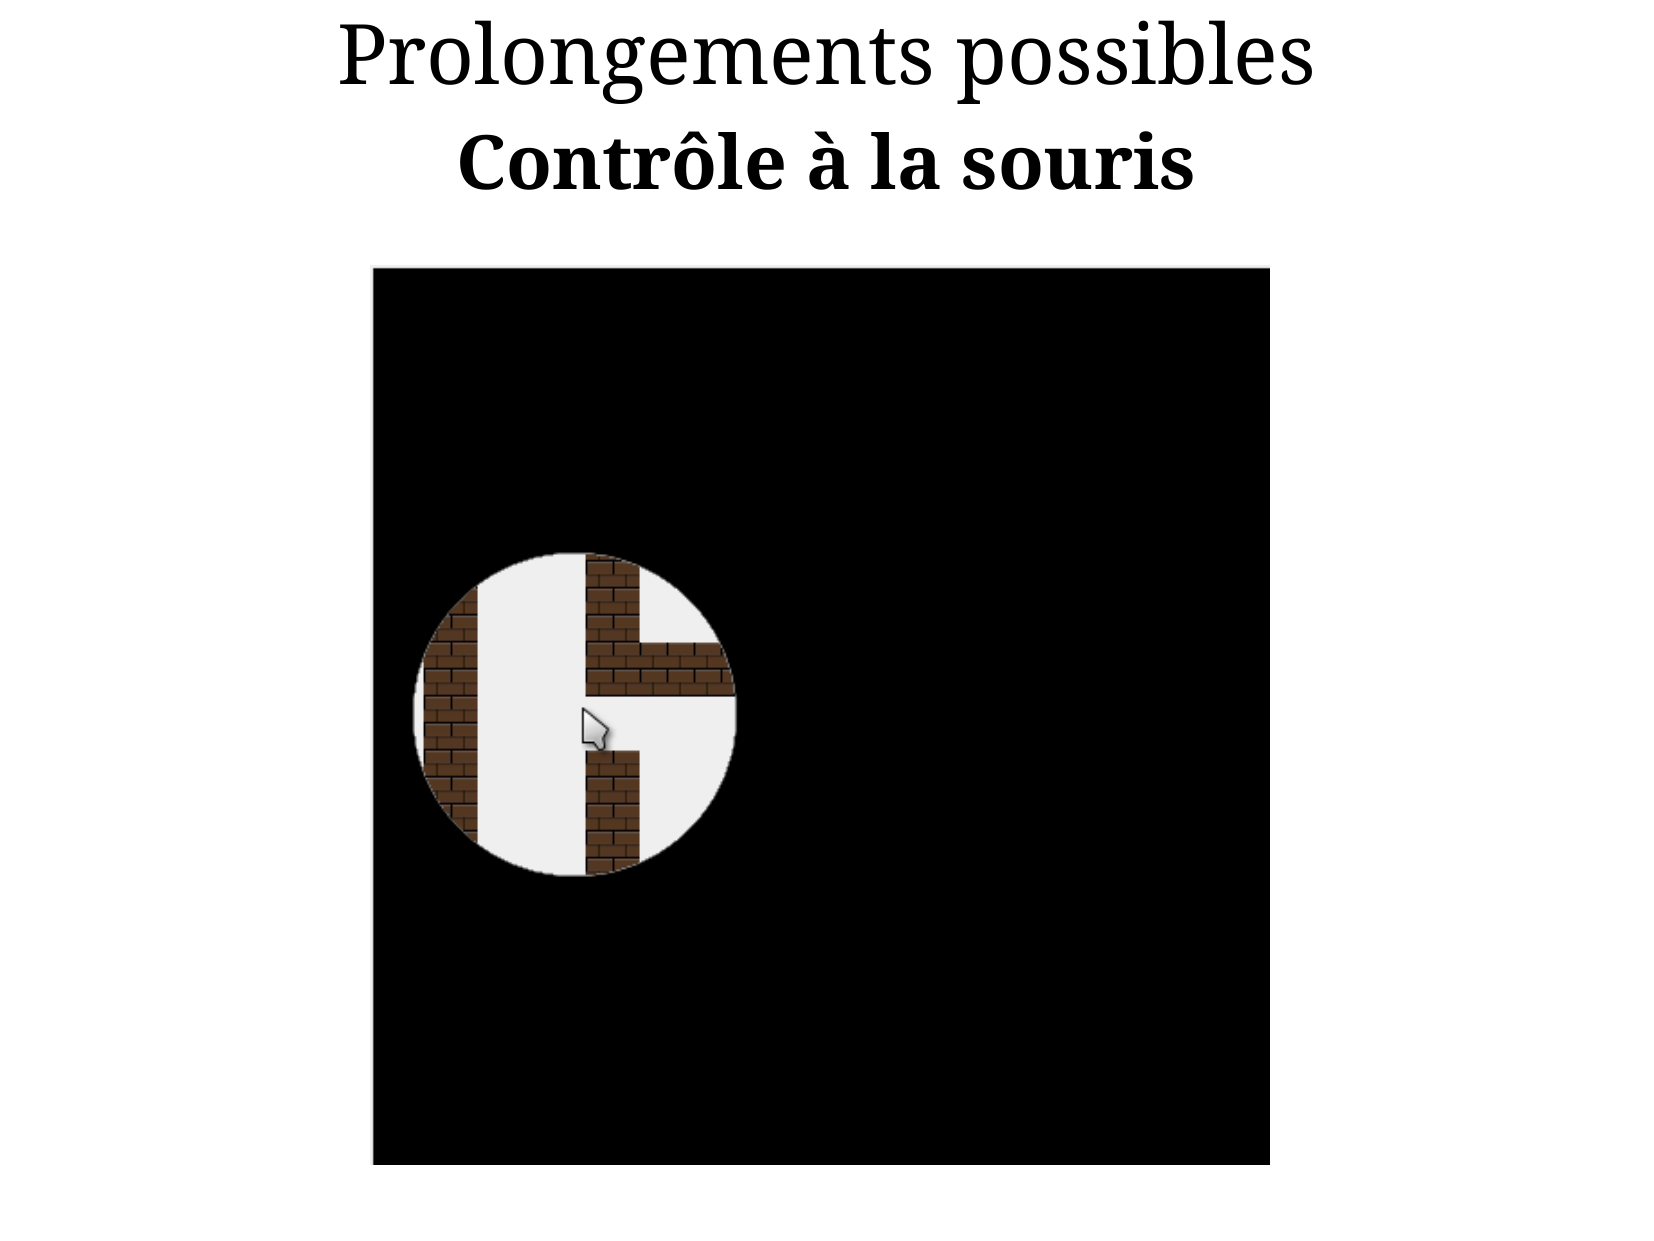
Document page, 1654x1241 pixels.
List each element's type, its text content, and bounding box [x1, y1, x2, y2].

text_box Prolongements possibles Contrôle à la souris [0, 0, 1654, 208]
picture [370, 265, 1270, 1166]
